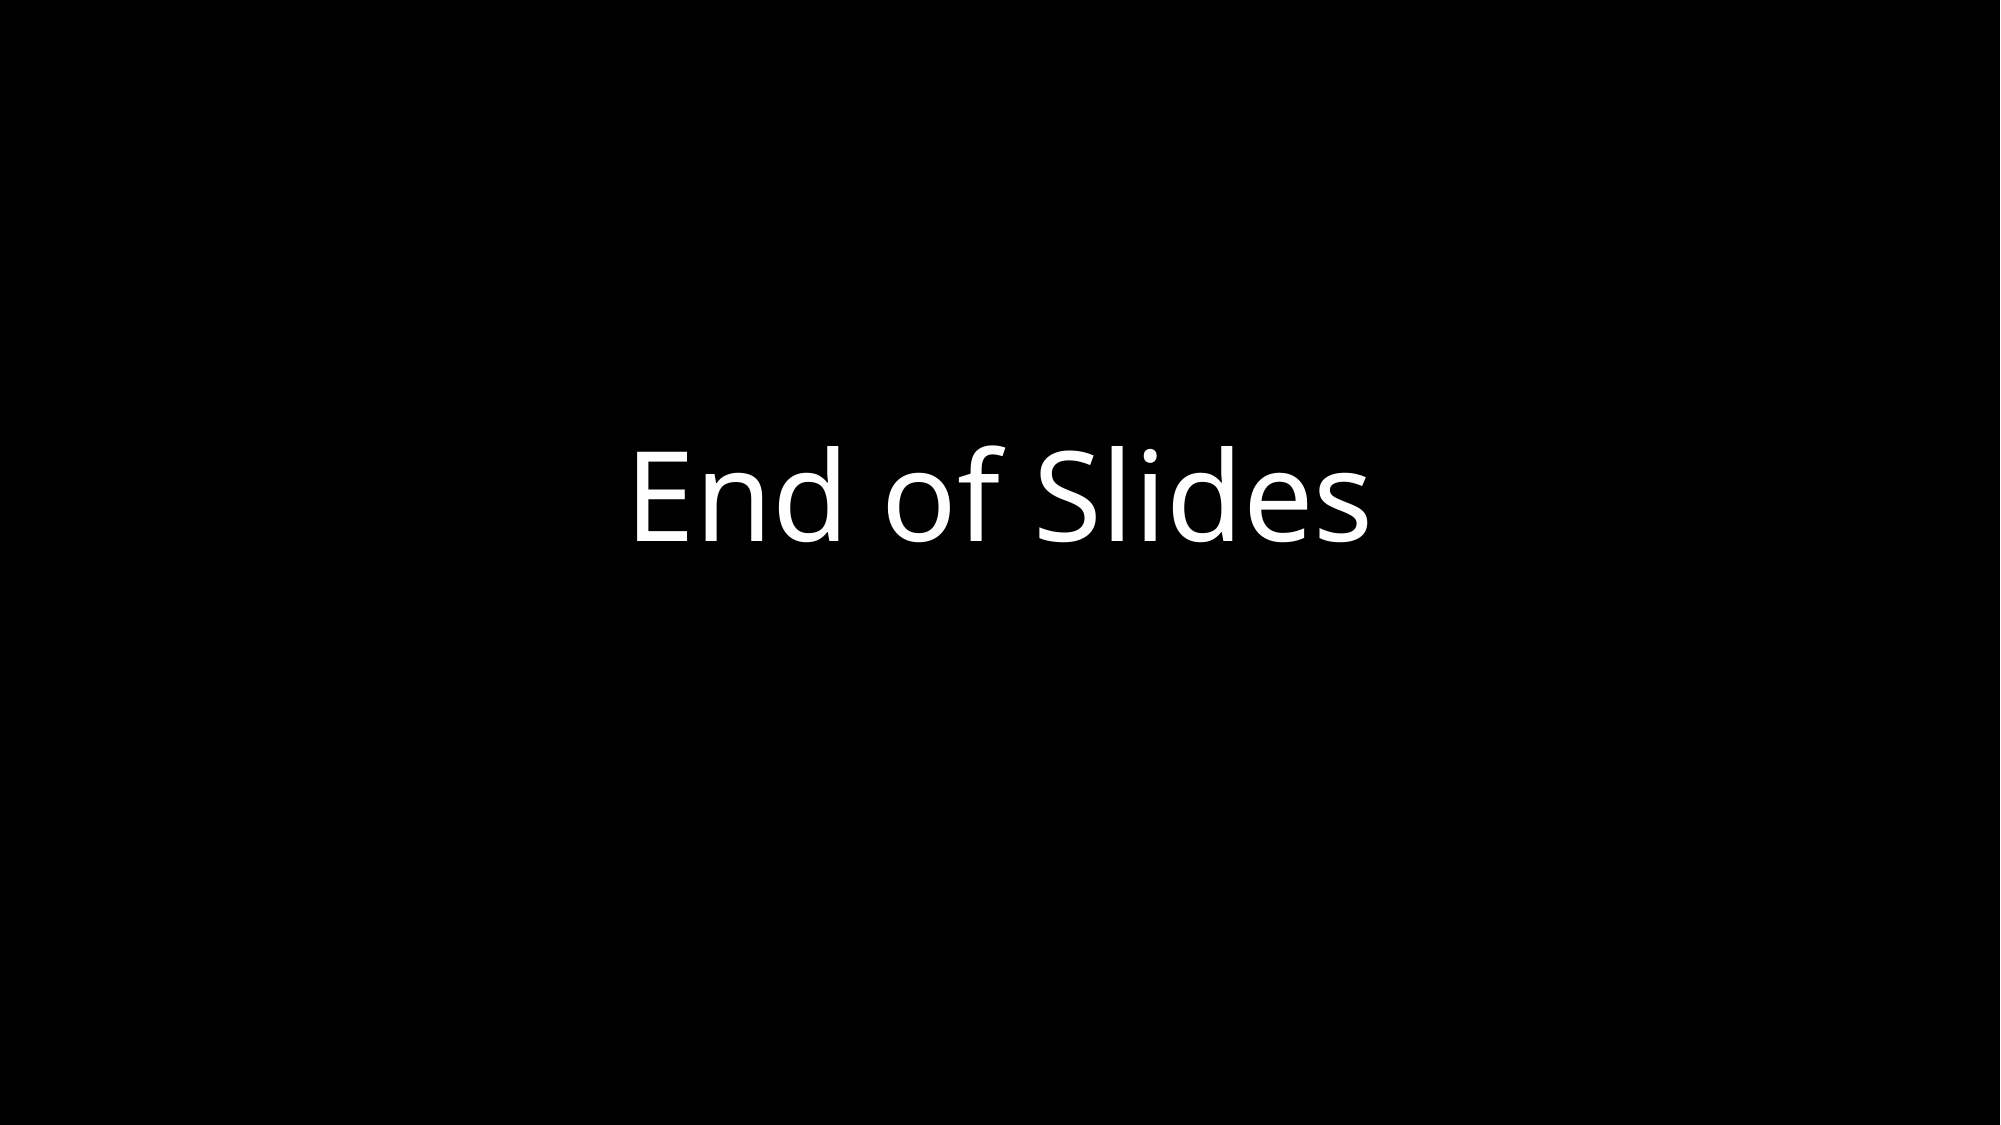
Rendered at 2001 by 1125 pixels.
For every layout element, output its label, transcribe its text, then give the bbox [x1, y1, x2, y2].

title End of Slides [249, 184, 1750, 576]
